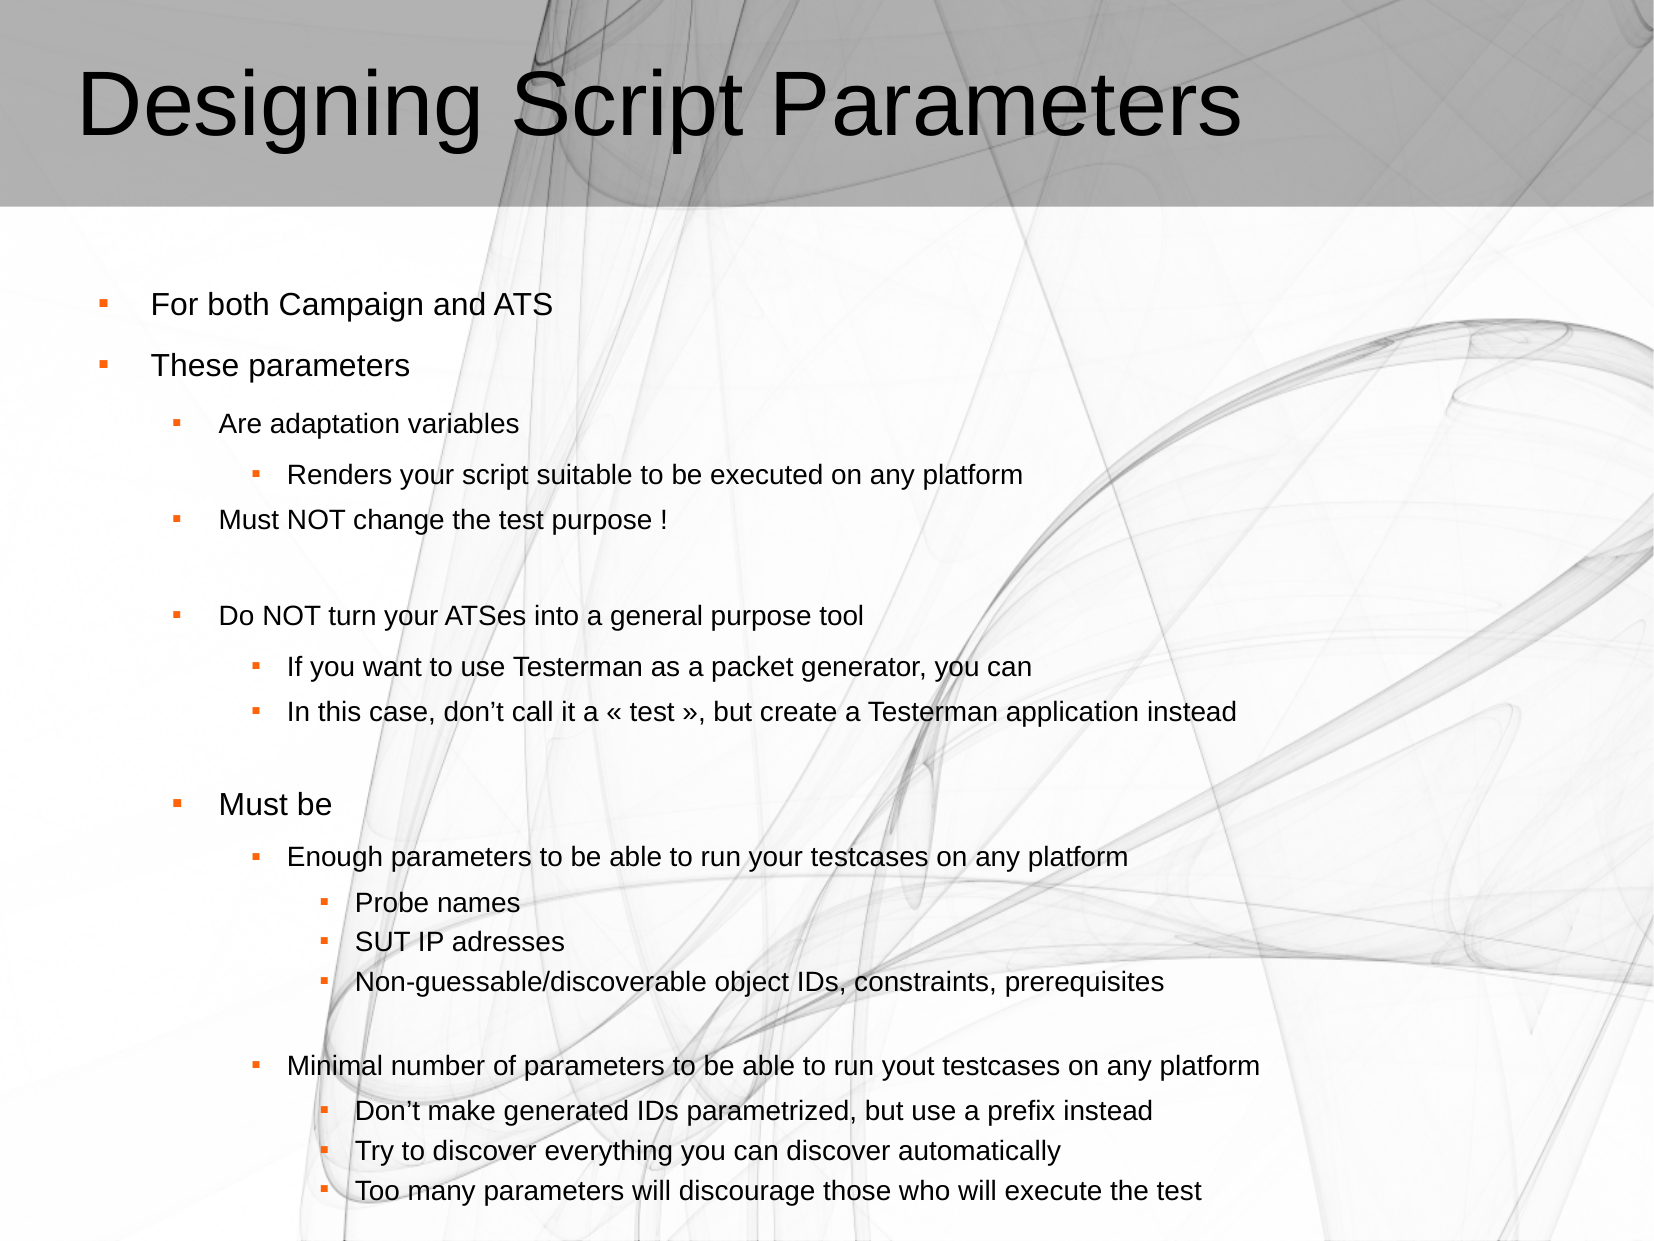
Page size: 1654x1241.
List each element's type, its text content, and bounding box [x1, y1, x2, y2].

list For both Campaign and ATS These parameters Are adaptation variables Renders your script suitable to be executed on any platform Must NOT change the test purpose ! Do NOT turn your ATSes into a general purpose tool If you want to use Testerman as a packet generator, you can In this case, don’t call it a « test », but create a Testerman application instead Must be Enough parameters to be able to run your testcases on any platform Probe names SUT IP adresses Non-guessable/discoverable object IDs, constraints, prerequisites Minimal number of parameters to be able to run yout testcases on any platform Don’t make generated IDs parametrized, but use a prefix instead Try to discover everything you can discover automatically Too many parameters will discourage those who will execute the test [82, 290, 1571, 1211]
title Designing Script Parameters [76, 7, 1565, 200]
